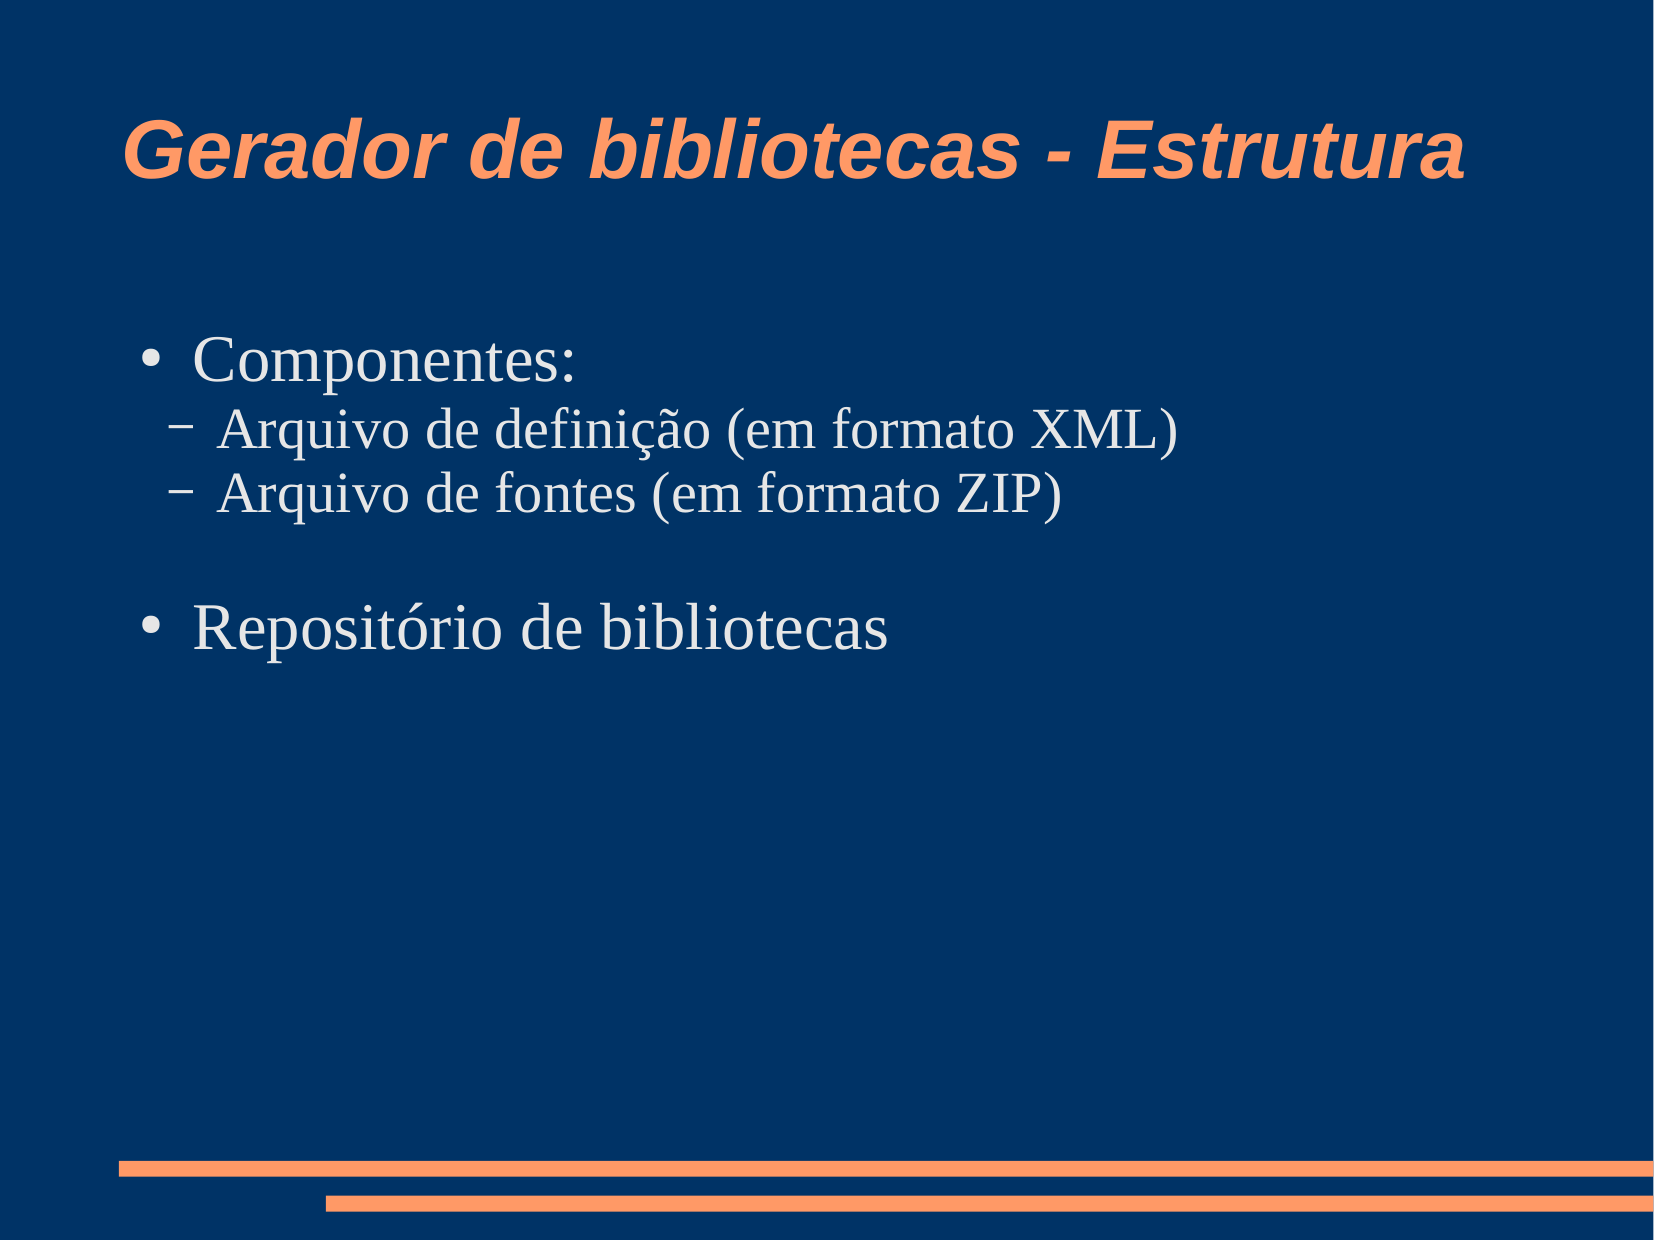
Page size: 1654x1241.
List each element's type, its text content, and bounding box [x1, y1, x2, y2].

list Componentes: Arquivo de definição (em formato XML) Arquivo de fontes (em formato ZIP) Repositório de bibliotecas [121, 322, 1561, 1118]
title Gerador de bibliotecas - Estrutura [121, 53, 1534, 246]
